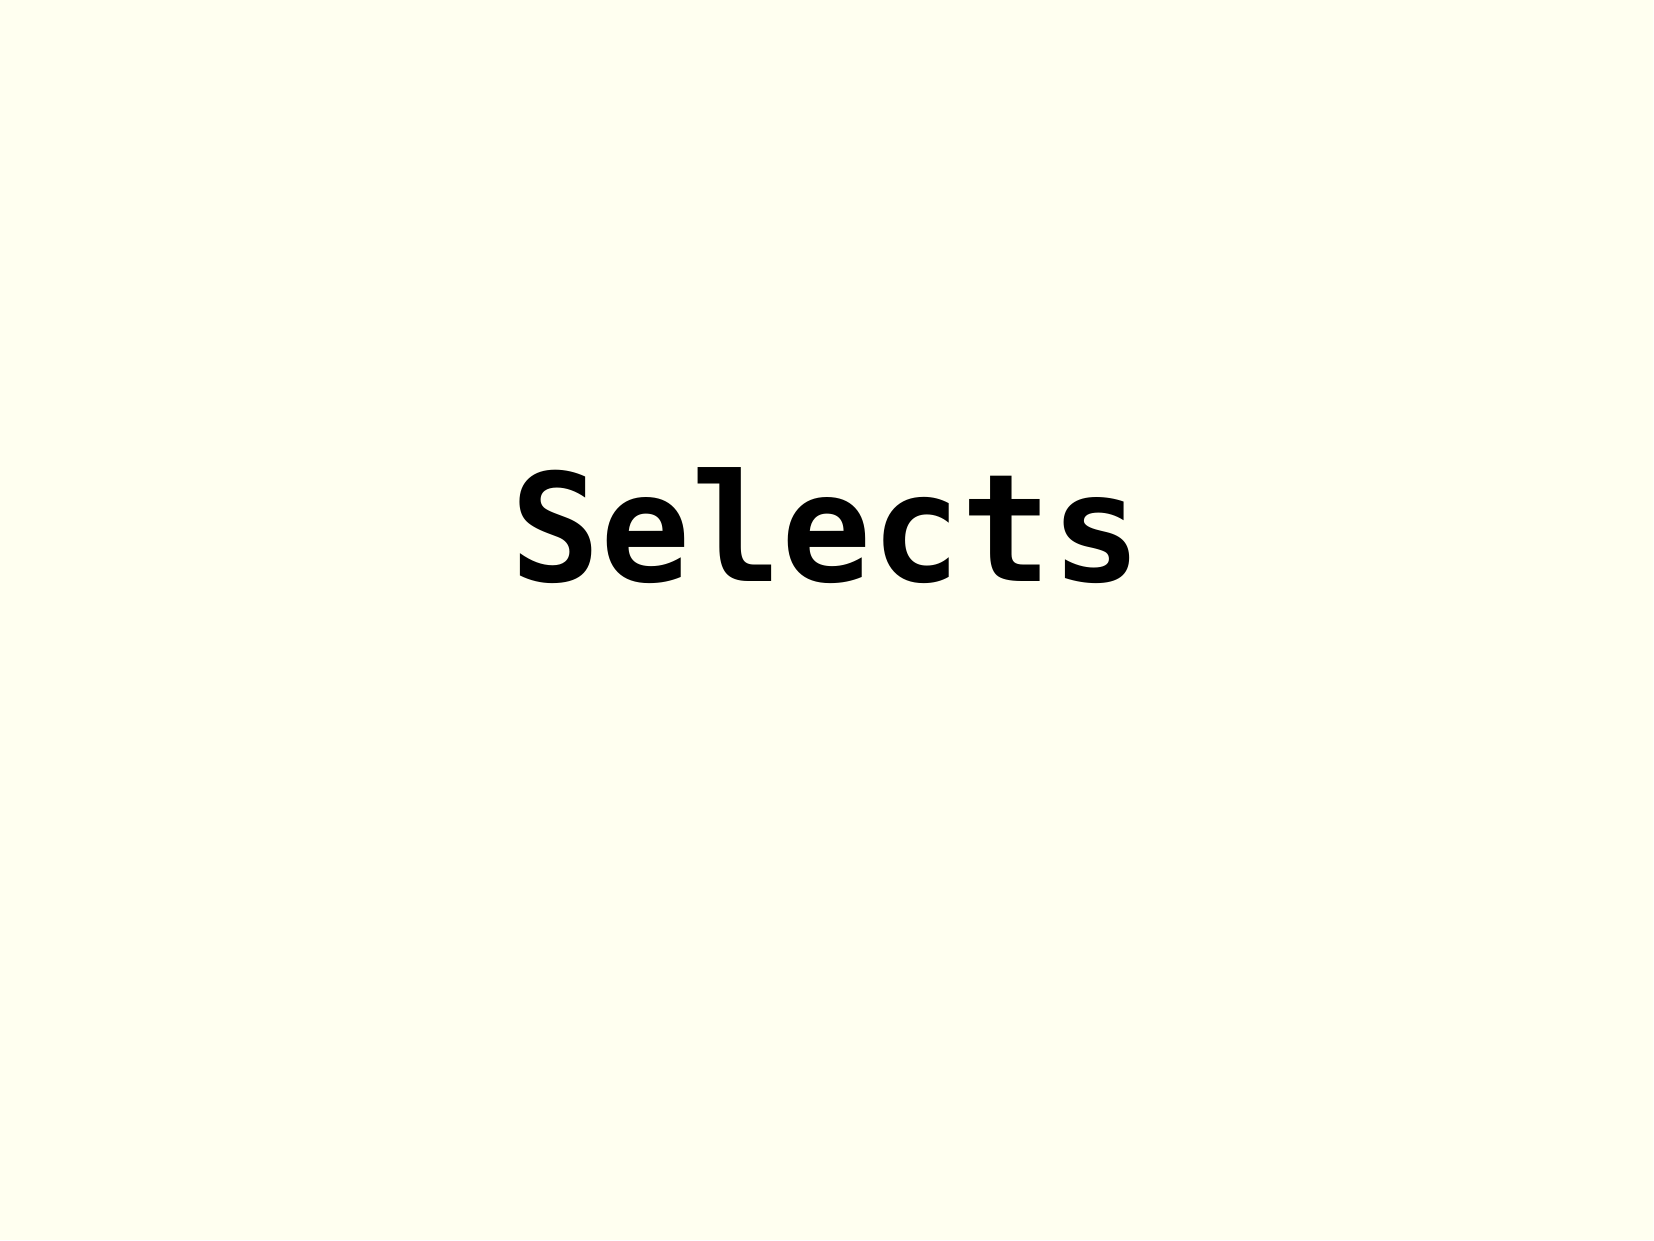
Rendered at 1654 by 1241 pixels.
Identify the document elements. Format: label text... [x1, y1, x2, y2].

subtitle Selects [82, 49, 1571, 1010]
